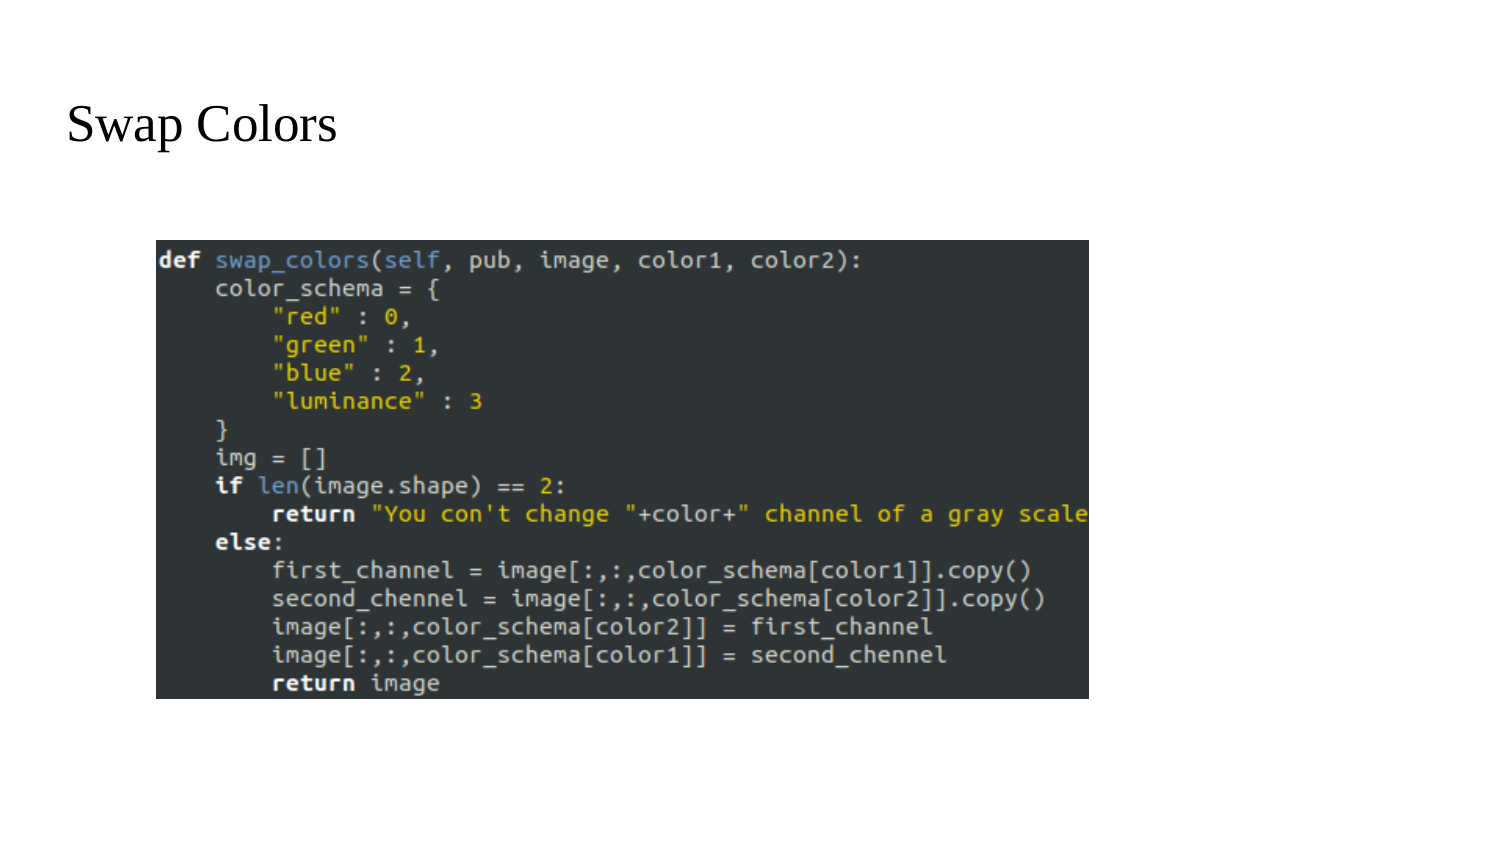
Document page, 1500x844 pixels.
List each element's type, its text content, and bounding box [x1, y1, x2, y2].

title Swap Colors [51, 72, 1449, 167]
picture [156, 240, 1089, 699]
